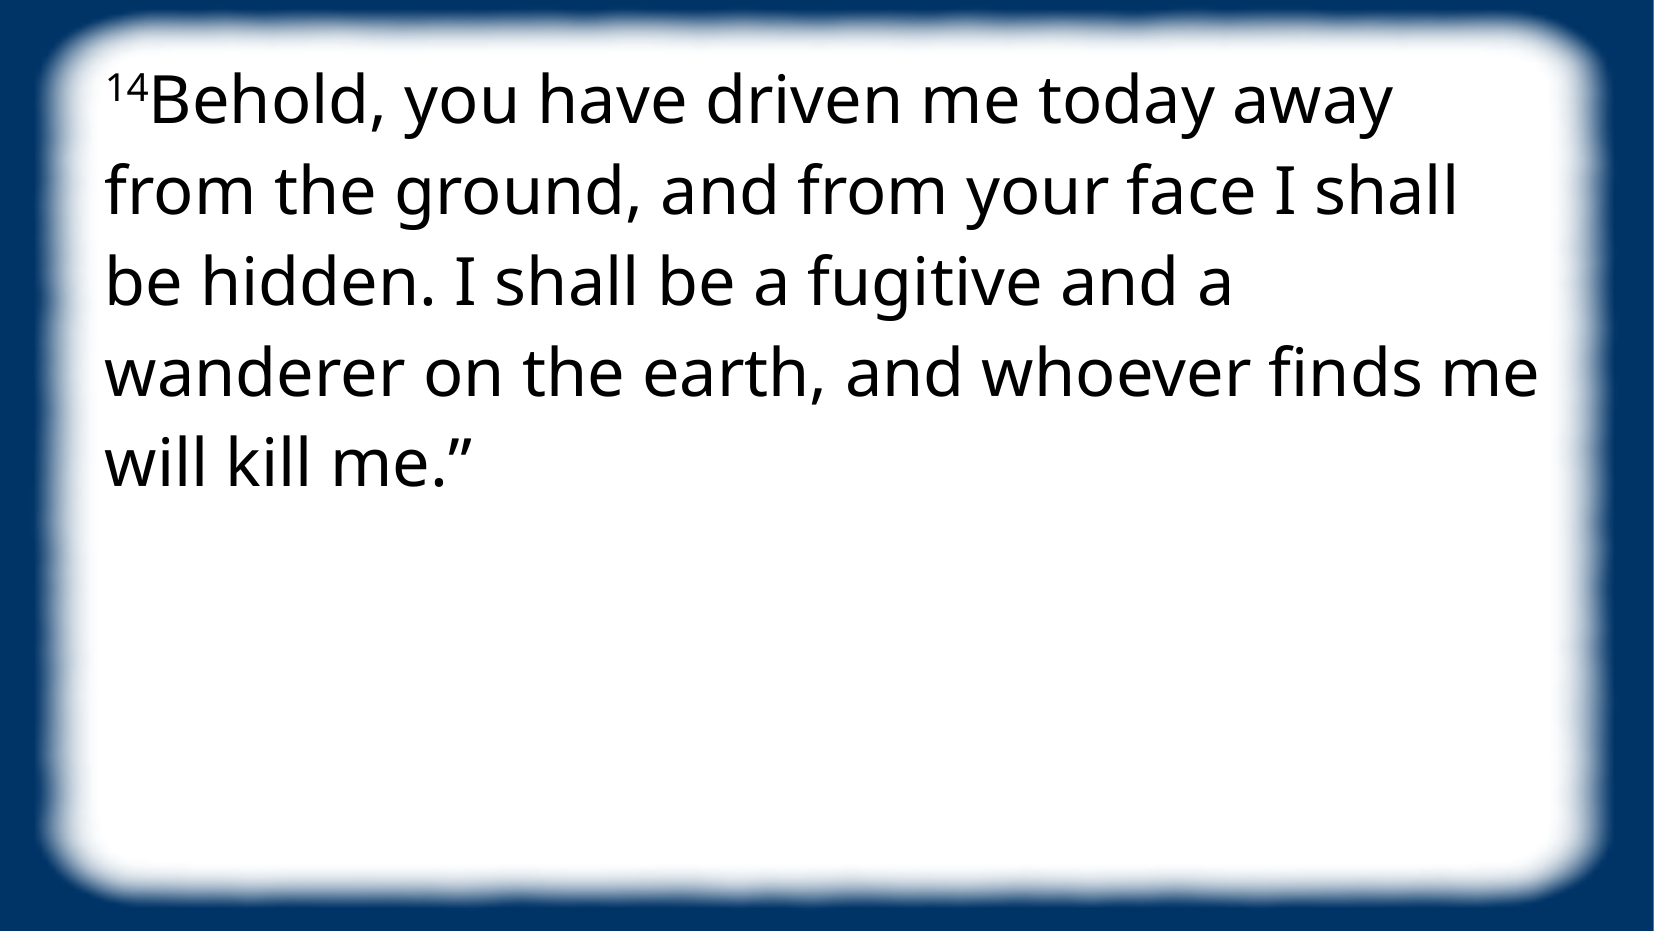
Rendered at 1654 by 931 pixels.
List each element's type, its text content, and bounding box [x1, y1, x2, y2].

picture [0, 0, 1654, 931]
text_box 14Behold, you have driven me today away from the ground, and from your face I shall be hidden. I shall be a fugitive and a wanderer on the earth, and whoever finds me will kill me.” [90, 45, 1561, 451]
